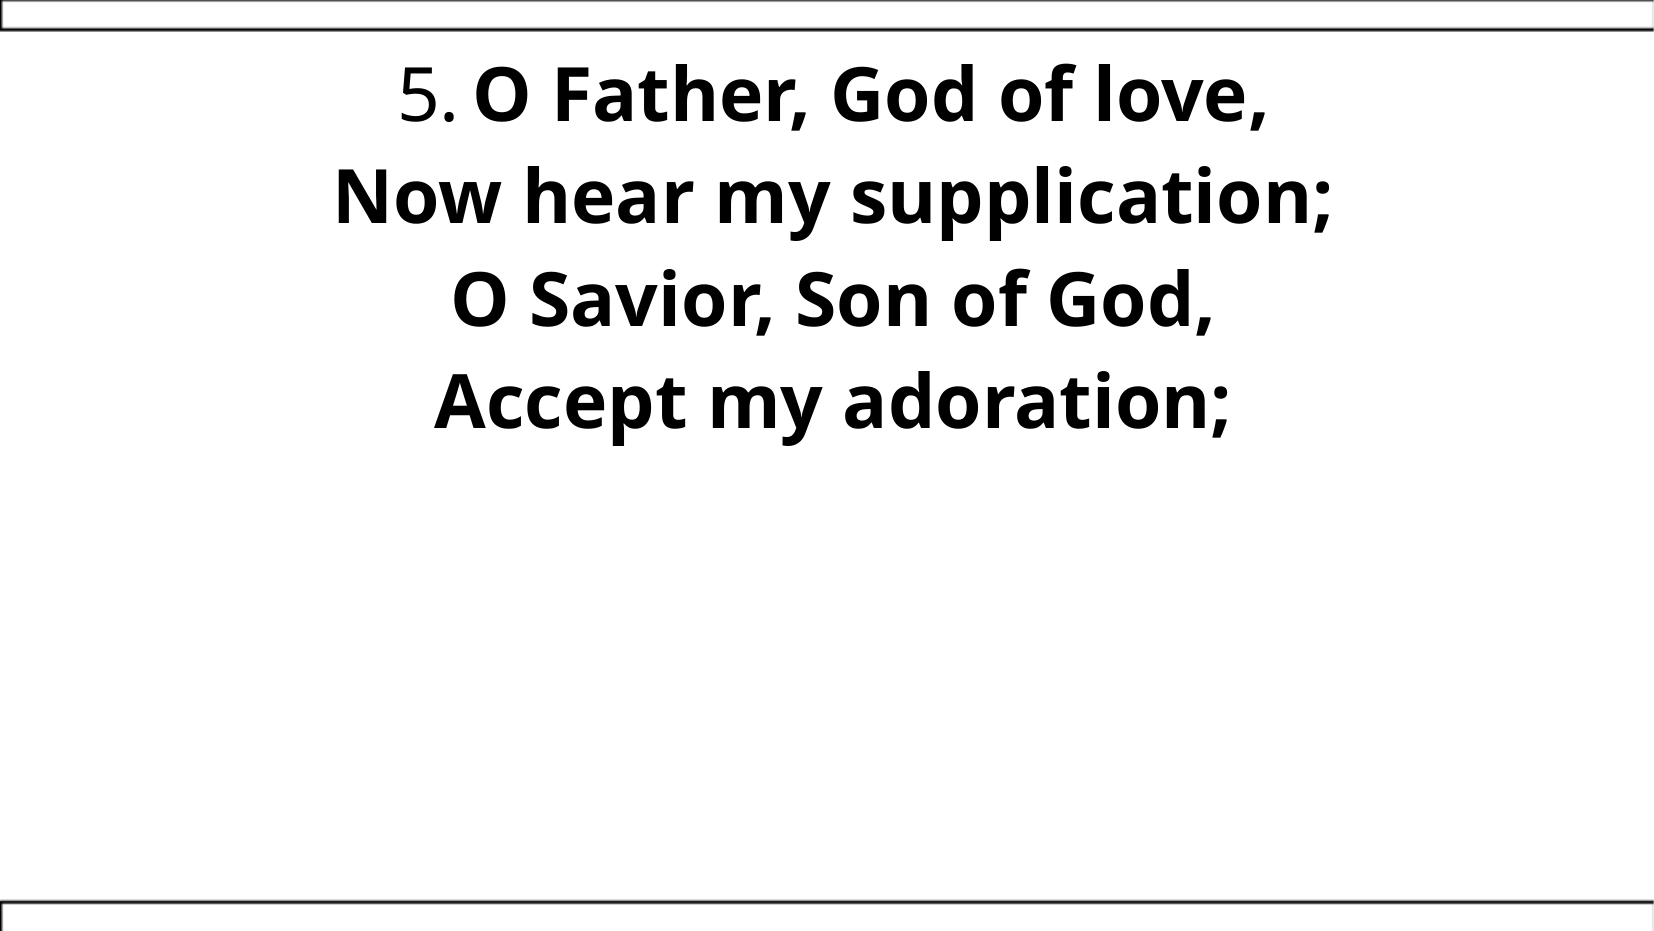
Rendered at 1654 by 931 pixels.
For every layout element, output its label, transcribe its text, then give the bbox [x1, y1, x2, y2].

picture [0, 0, 1654, 931]
text_box 5. O Father, God of love, Now hear my supplication; O Savior, Son of God, Accept my adoration; [106, 33, 1562, 454]
